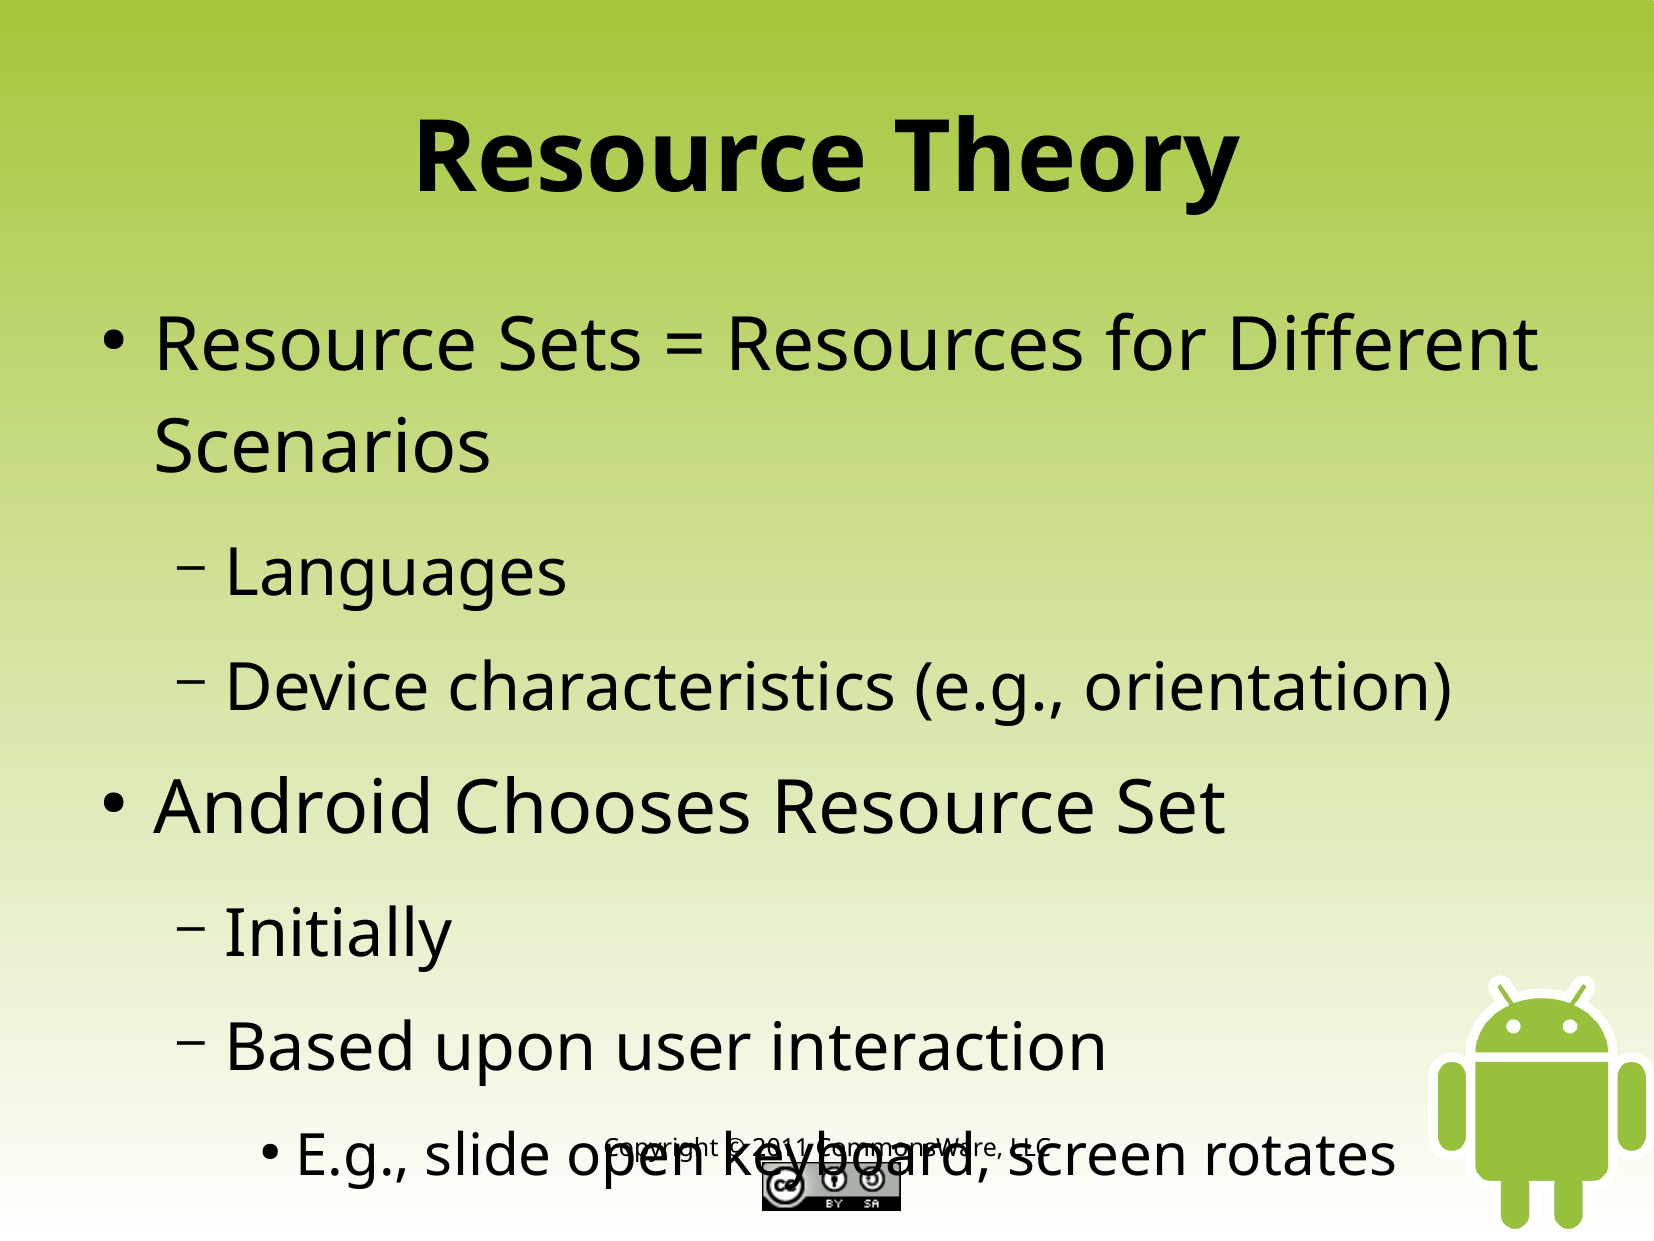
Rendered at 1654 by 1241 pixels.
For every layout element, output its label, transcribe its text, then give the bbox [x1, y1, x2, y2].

picture [824, 1162, 841, 1171]
picture [1428, 975, 1654, 1238]
list Resource Sets = Resources for Different Scenarios Languages Device characteristics (e.g., orientation) Android Chooses Resource Set Initially Based upon user interaction E.g., slide open keyboard, screen rotates [82, 290, 1571, 1117]
picture [893, 1162, 901, 1171]
title Resource Theory [82, 49, 1571, 257]
picture [762, 1162, 901, 1211]
picture [859, 1162, 877, 1171]
